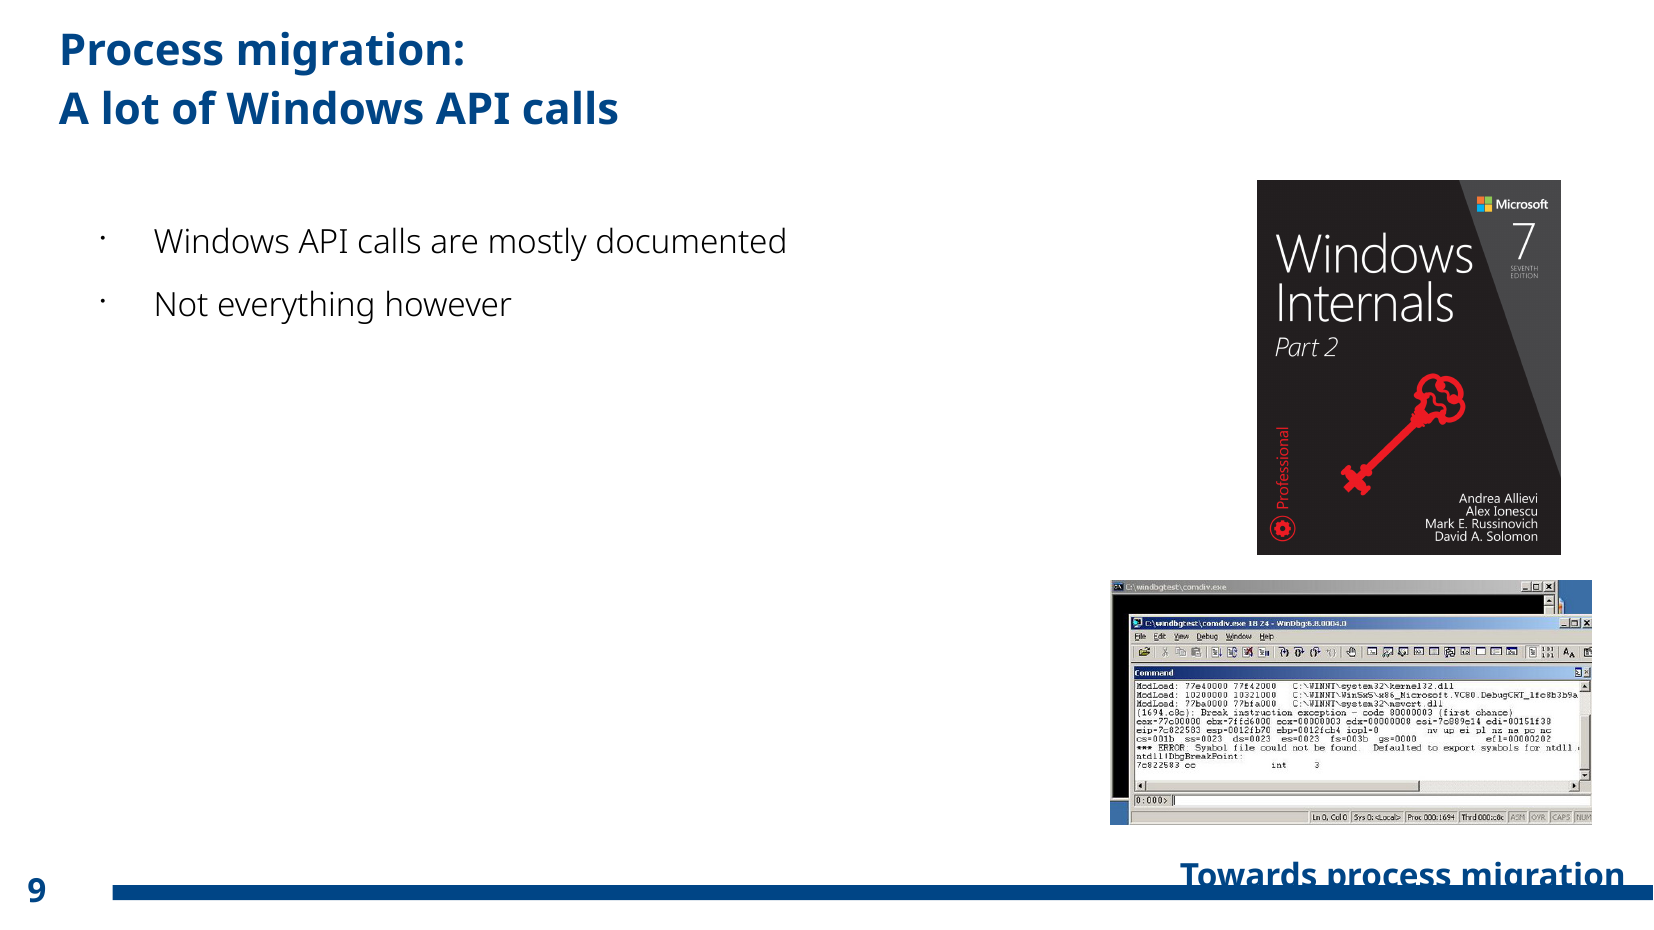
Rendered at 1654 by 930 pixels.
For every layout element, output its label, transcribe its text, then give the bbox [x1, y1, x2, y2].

title Process migration: A lot of Windows API calls [58, 26, 1594, 138]
picture [1257, 180, 1561, 556]
picture [1110, 580, 1592, 826]
list Windows API calls are mostly documented Not everything however [82, 217, 1571, 757]
